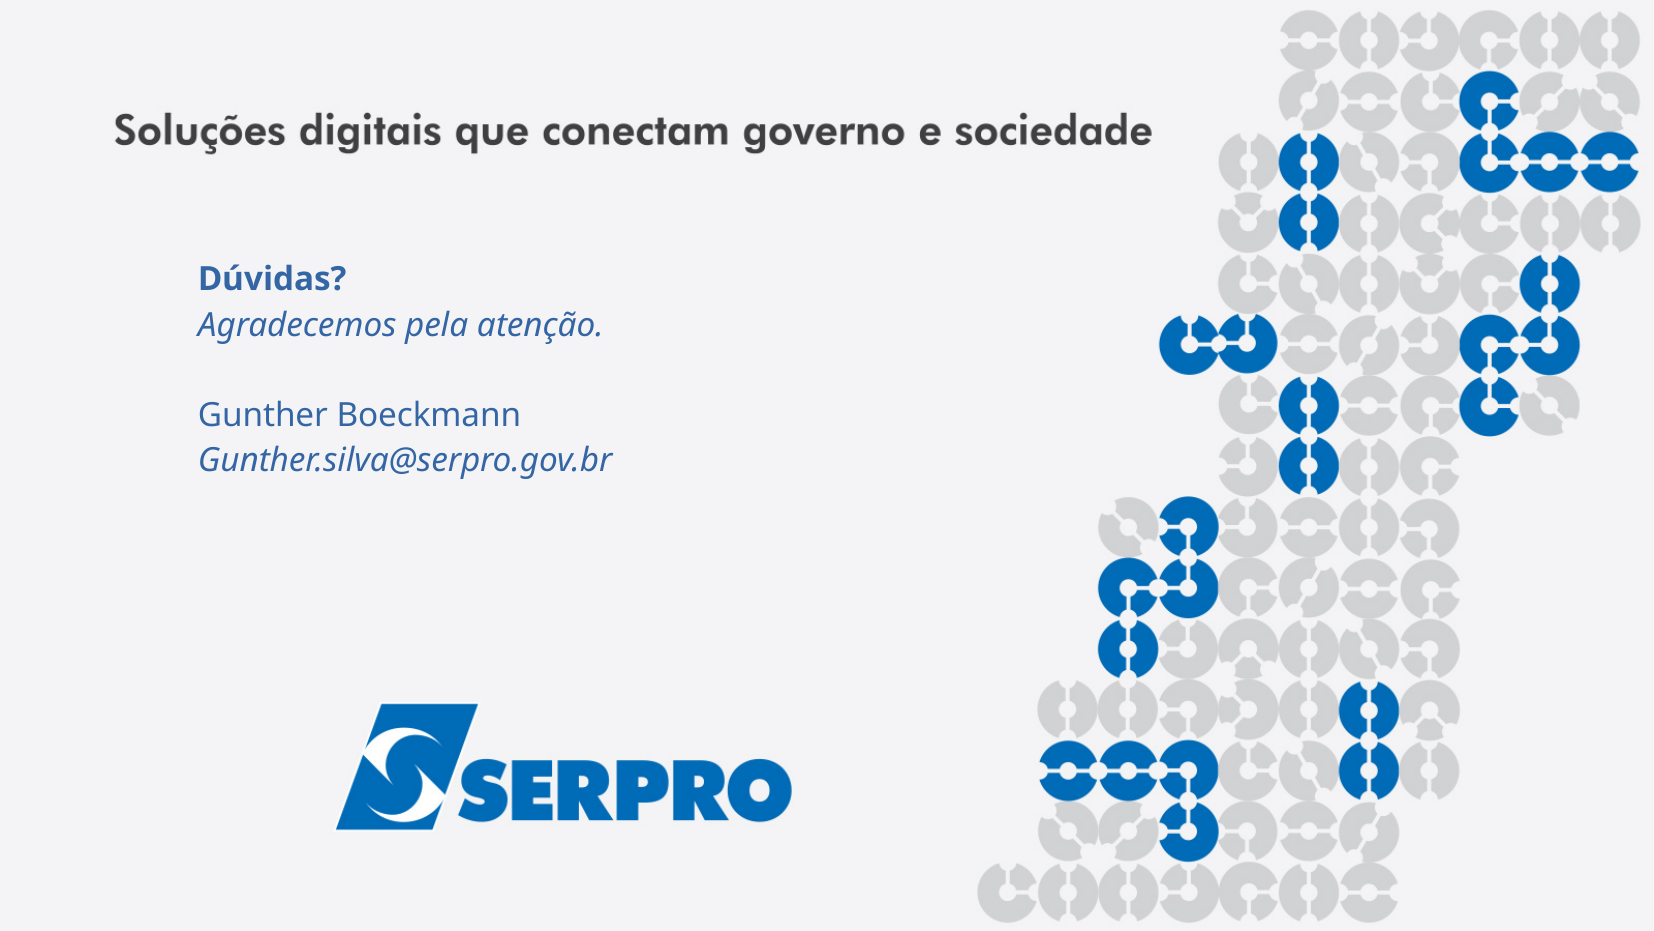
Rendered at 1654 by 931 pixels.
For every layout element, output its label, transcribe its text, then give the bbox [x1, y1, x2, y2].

text_box Dúvidas? Agradecemos pela atenção. Gunther Boeckmann Gunther.silva@serpro.gov.br [183, 248, 1040, 625]
picture [0, 0, 1654, 931]
